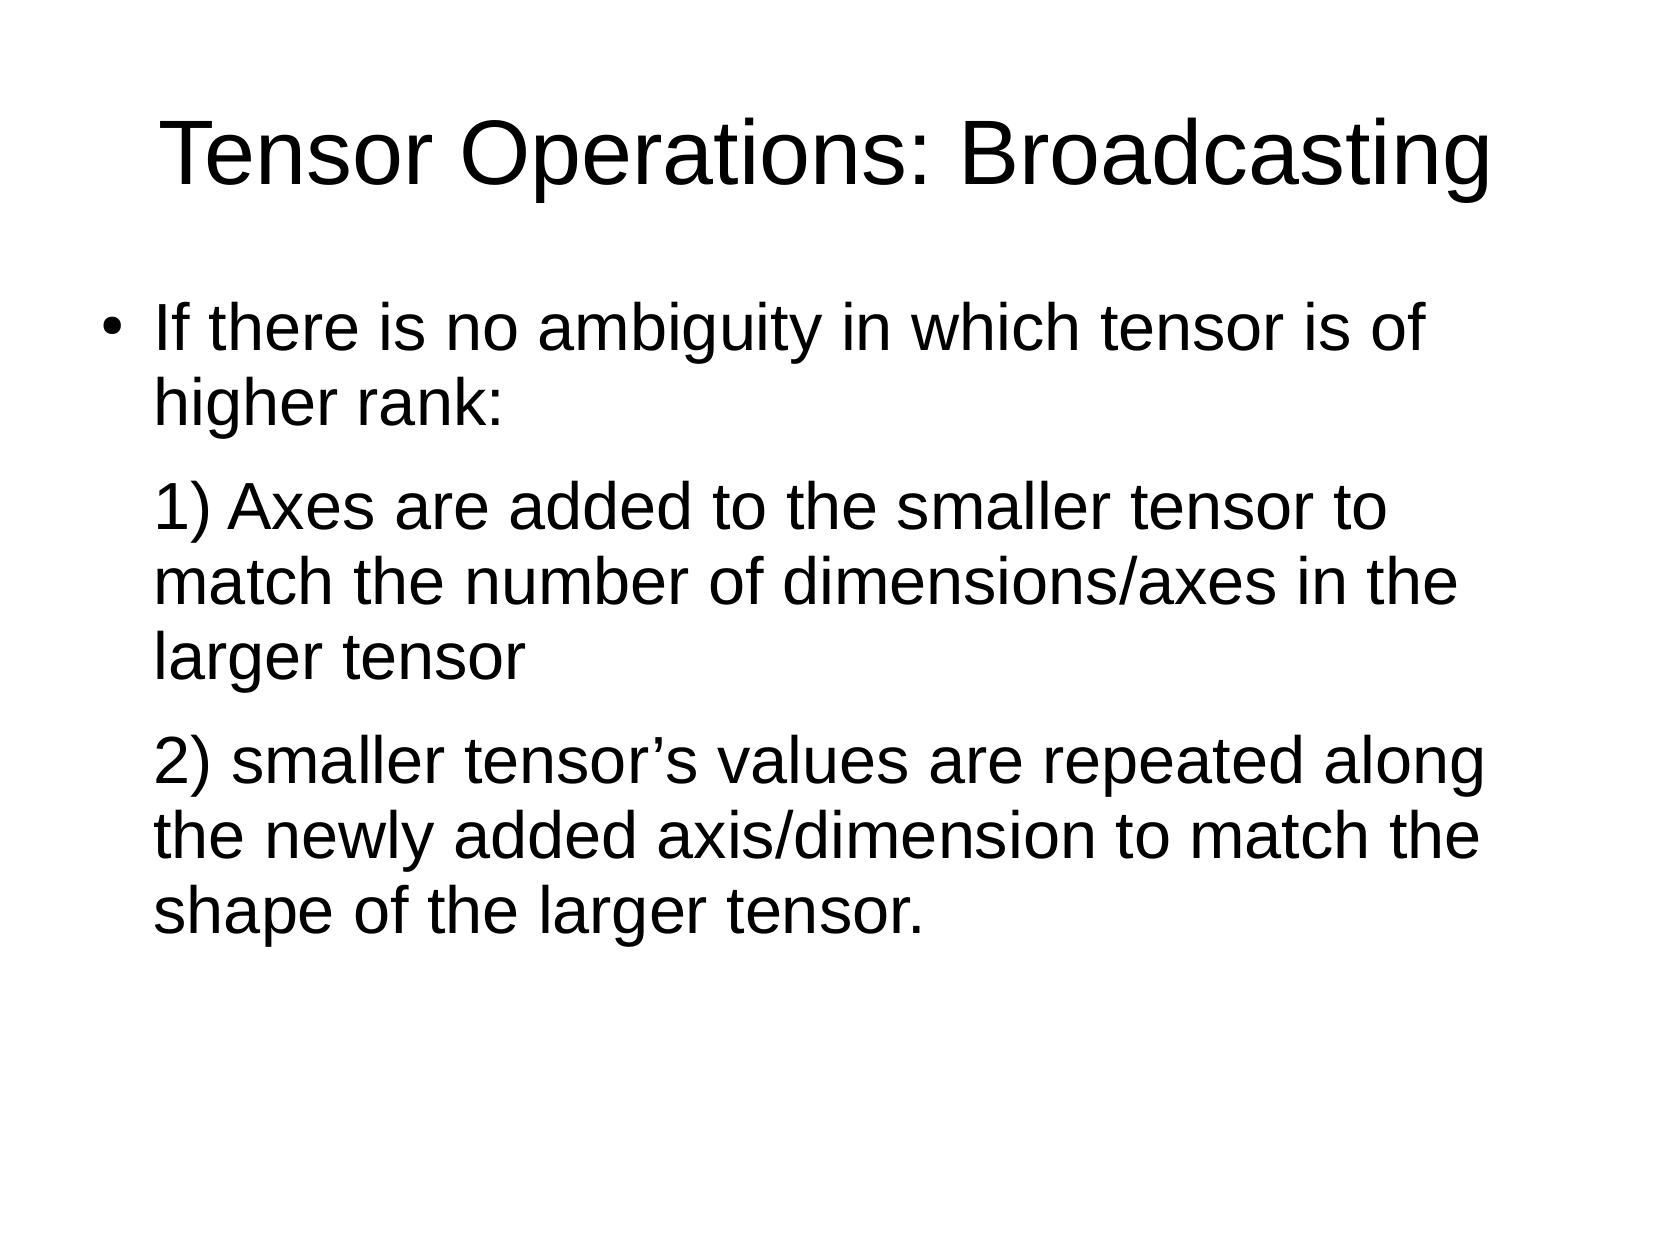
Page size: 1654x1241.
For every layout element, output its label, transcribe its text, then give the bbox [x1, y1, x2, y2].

list If there is no ambiguity in which tensor is of higher rank: 1) Axes are added to the smaller tensor to match the number of dimensions/axes in the larger tensor 2) smaller tensor’s values are repeated along the newly added axis/dimension to match the shape of the larger tensor. [82, 290, 1571, 1010]
title Tensor Operations: Broadcasting [82, 49, 1571, 257]
